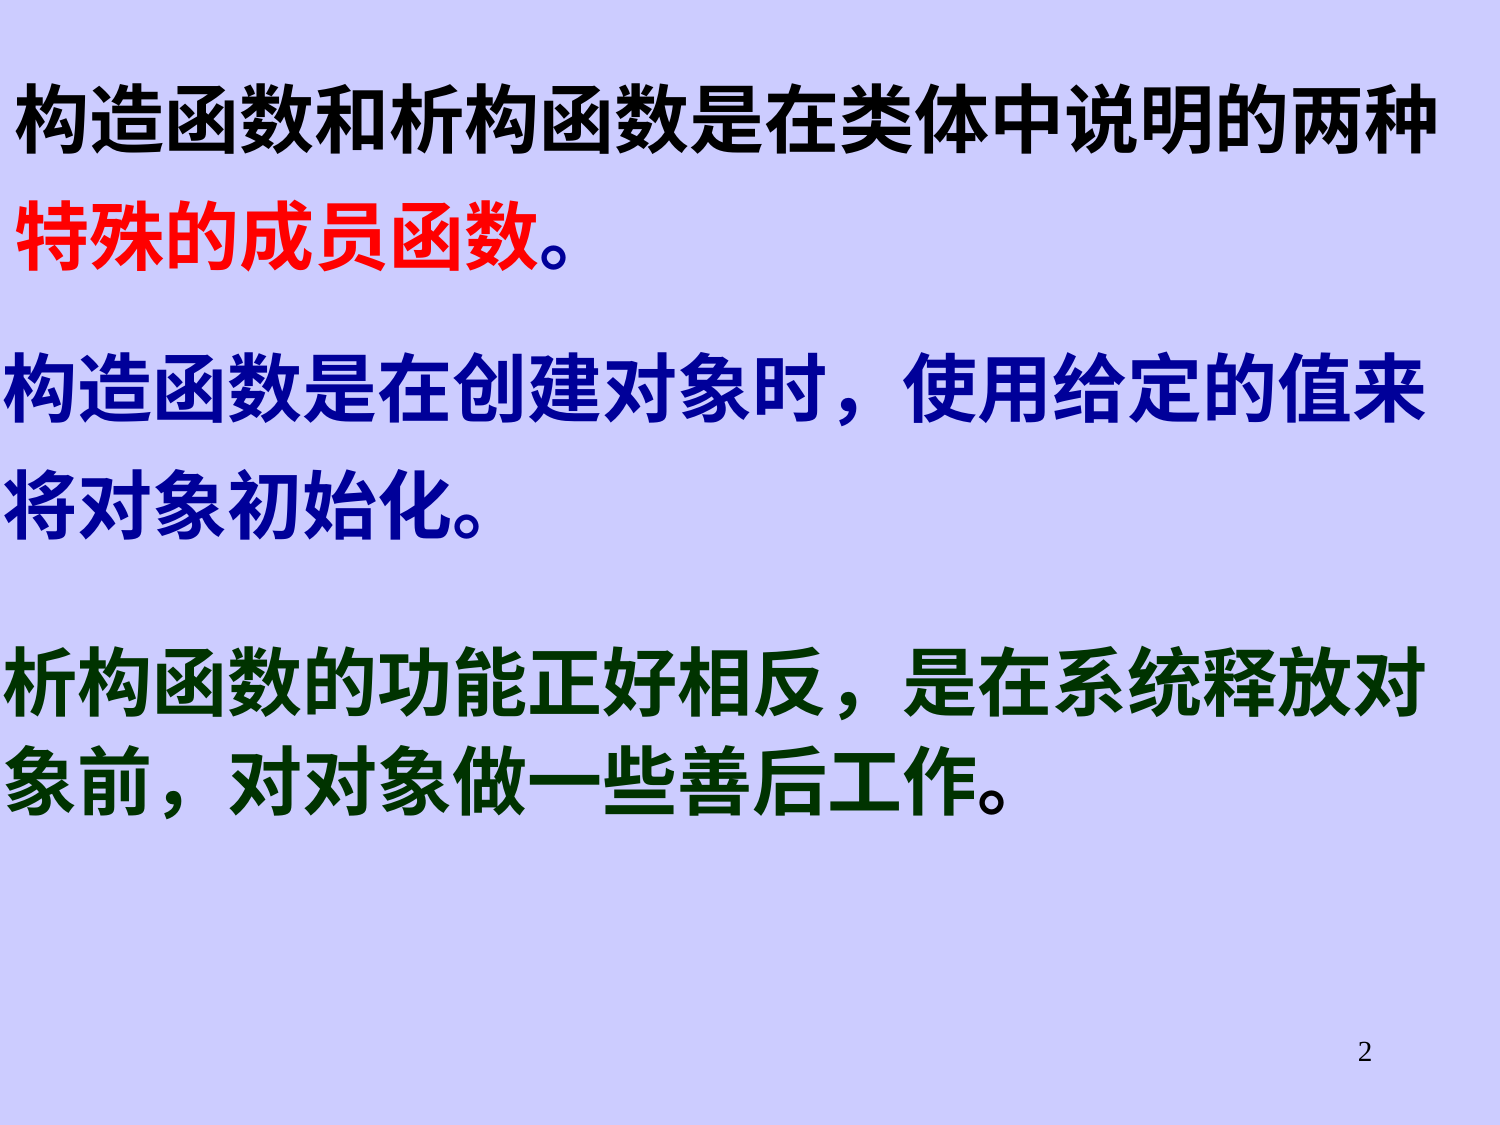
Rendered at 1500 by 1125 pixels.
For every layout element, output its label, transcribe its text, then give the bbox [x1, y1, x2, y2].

text_box 析构函数的功能正好相反，是在系统释放对象前，对对象做一些善后工作。 [0, 624, 1500, 827]
text_box 构造函数是在创建对象时，使用给定的值来将对象初始化。 [0, 312, 1500, 551]
text_box <编号> [1074, 1025, 1388, 1101]
text_box 构造函数和析构函数是在类体中说明的两种特殊的成员函数。 [0, 37, 1500, 287]
